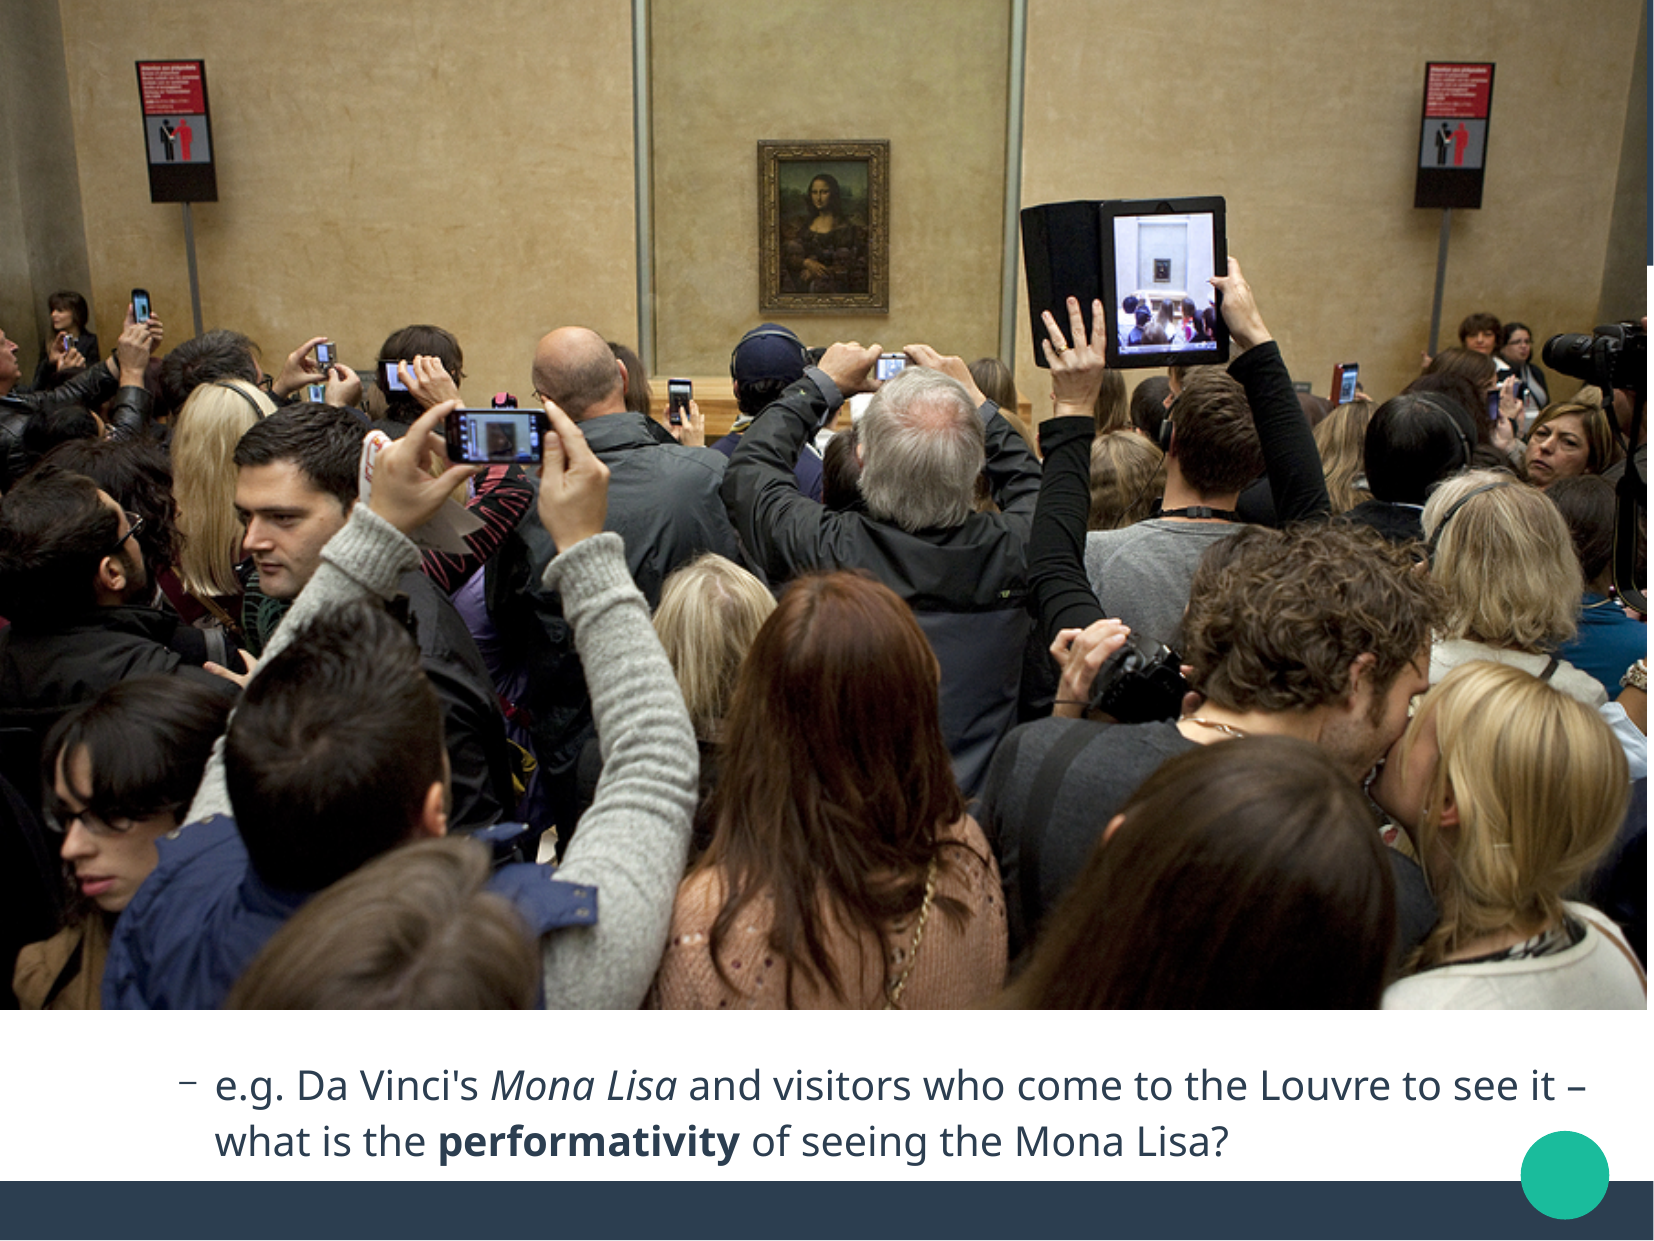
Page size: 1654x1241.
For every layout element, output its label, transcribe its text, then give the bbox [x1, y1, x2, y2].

text_box e.g. Da Vinci's Mona Lisa and visitors who come to the Louvre to see it – what is the performativity of seeing the Mona Lisa? [0, 1056, 1595, 1170]
picture [0, 0, 1647, 1010]
